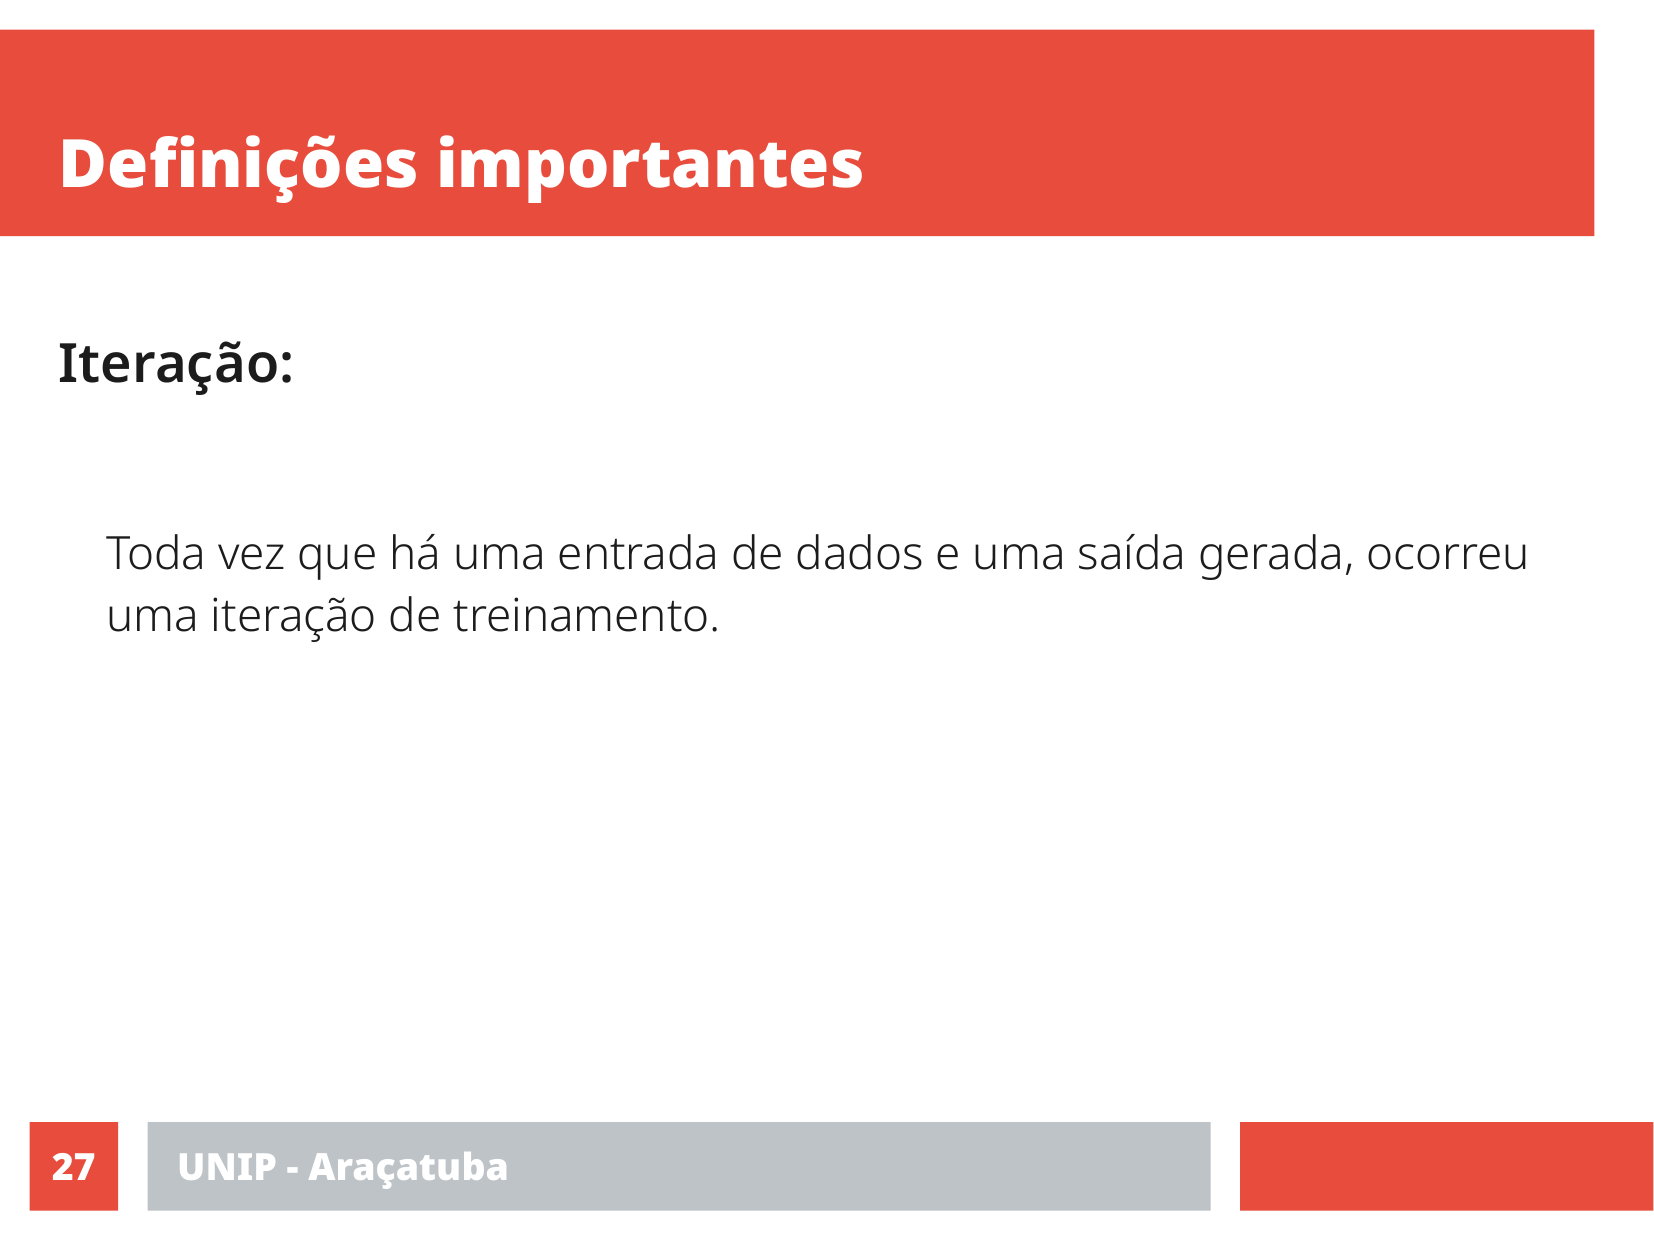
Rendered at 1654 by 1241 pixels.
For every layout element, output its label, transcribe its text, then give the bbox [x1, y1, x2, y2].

list Iteração: Toda vez que há uma entrada de dados e uma saída gerada, ocorreu uma iteração de treinamento. [59, 324, 1565, 1093]
title Definições importantes [59, 59, 1595, 207]
